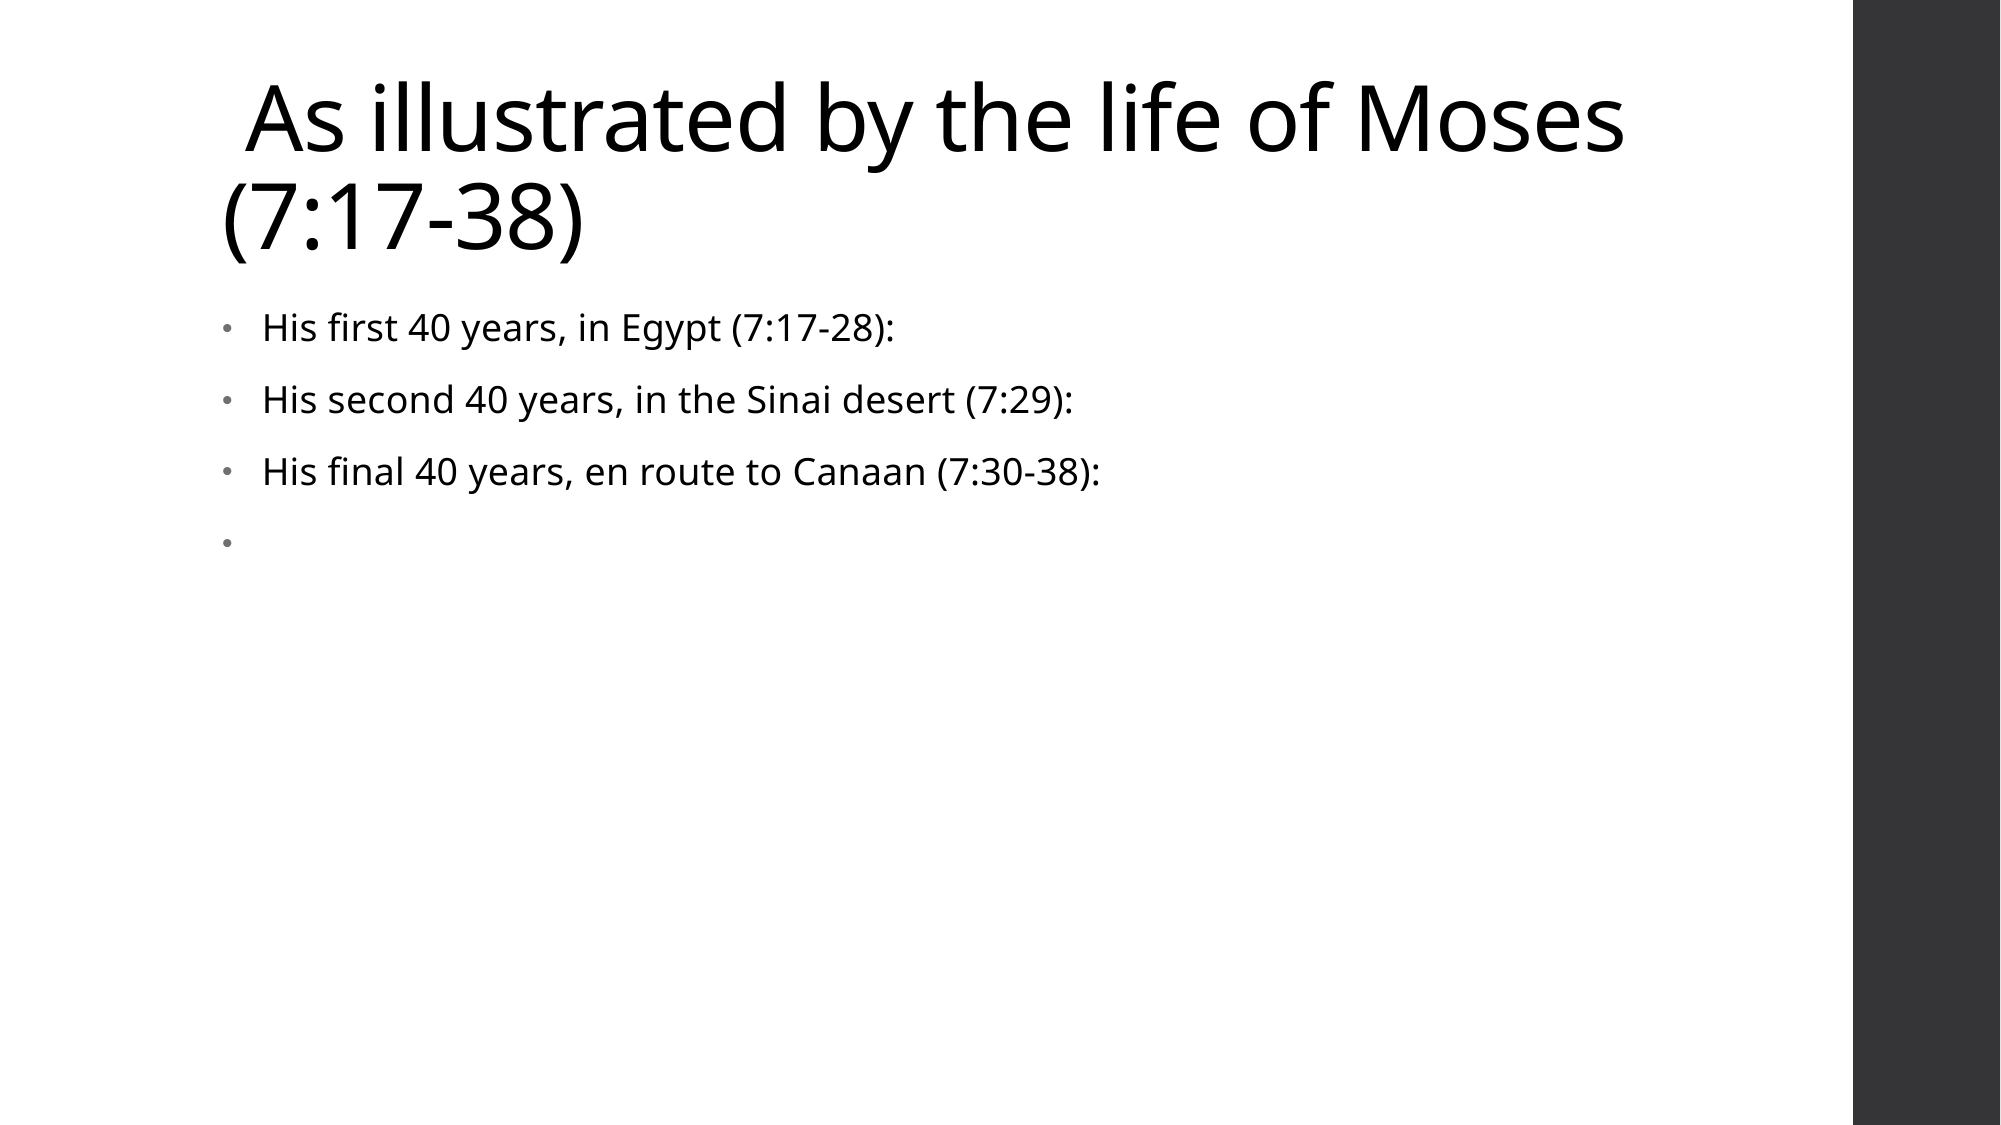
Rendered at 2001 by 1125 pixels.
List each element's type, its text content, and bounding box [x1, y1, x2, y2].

title As illustrated by the life of Moses (7:17-38) [206, 60, 1797, 278]
list His first 40 years, in Egypt (7:17-28): His second 40 years, in the Sinai desert (7:29): His final 40 years, en route to Canaan (7:30-38): [206, 299, 1617, 1014]
